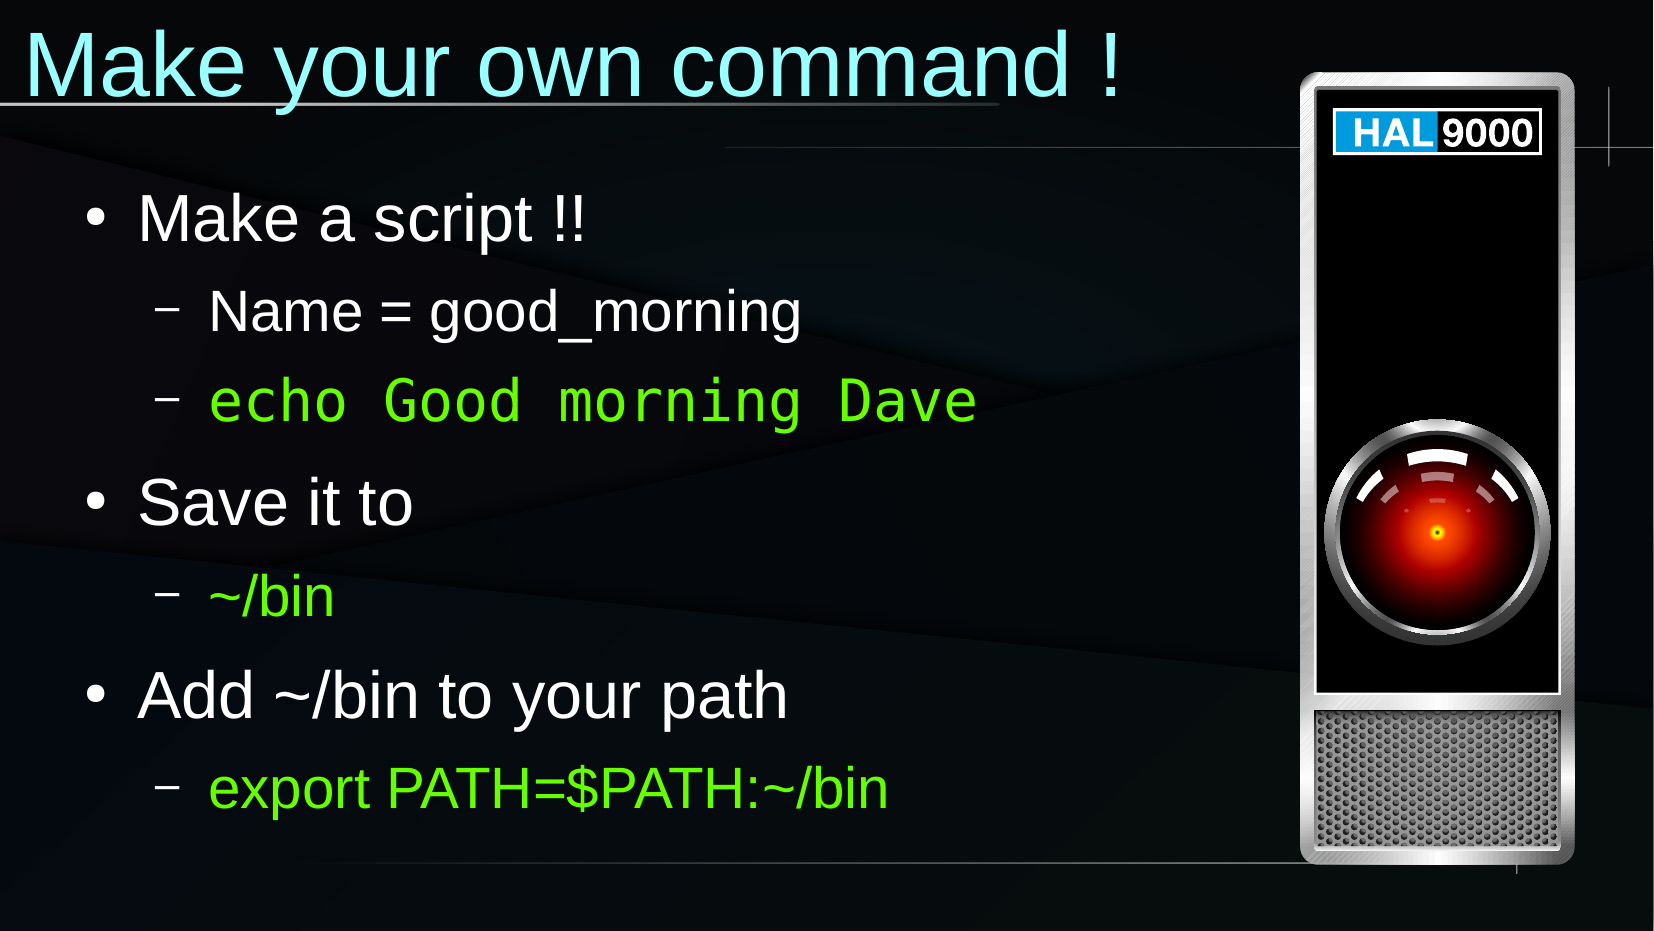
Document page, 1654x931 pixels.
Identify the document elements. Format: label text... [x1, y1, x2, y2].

list Make a script !! Name = good_morning echo Good morning Dave Save it to ~/bin Add ~/bin to your path export PATH=$PATH:~/bin [66, 180, 1299, 841]
picture [0, 0, 1654, 931]
title Make your own command ! [23, 11, 1589, 119]
